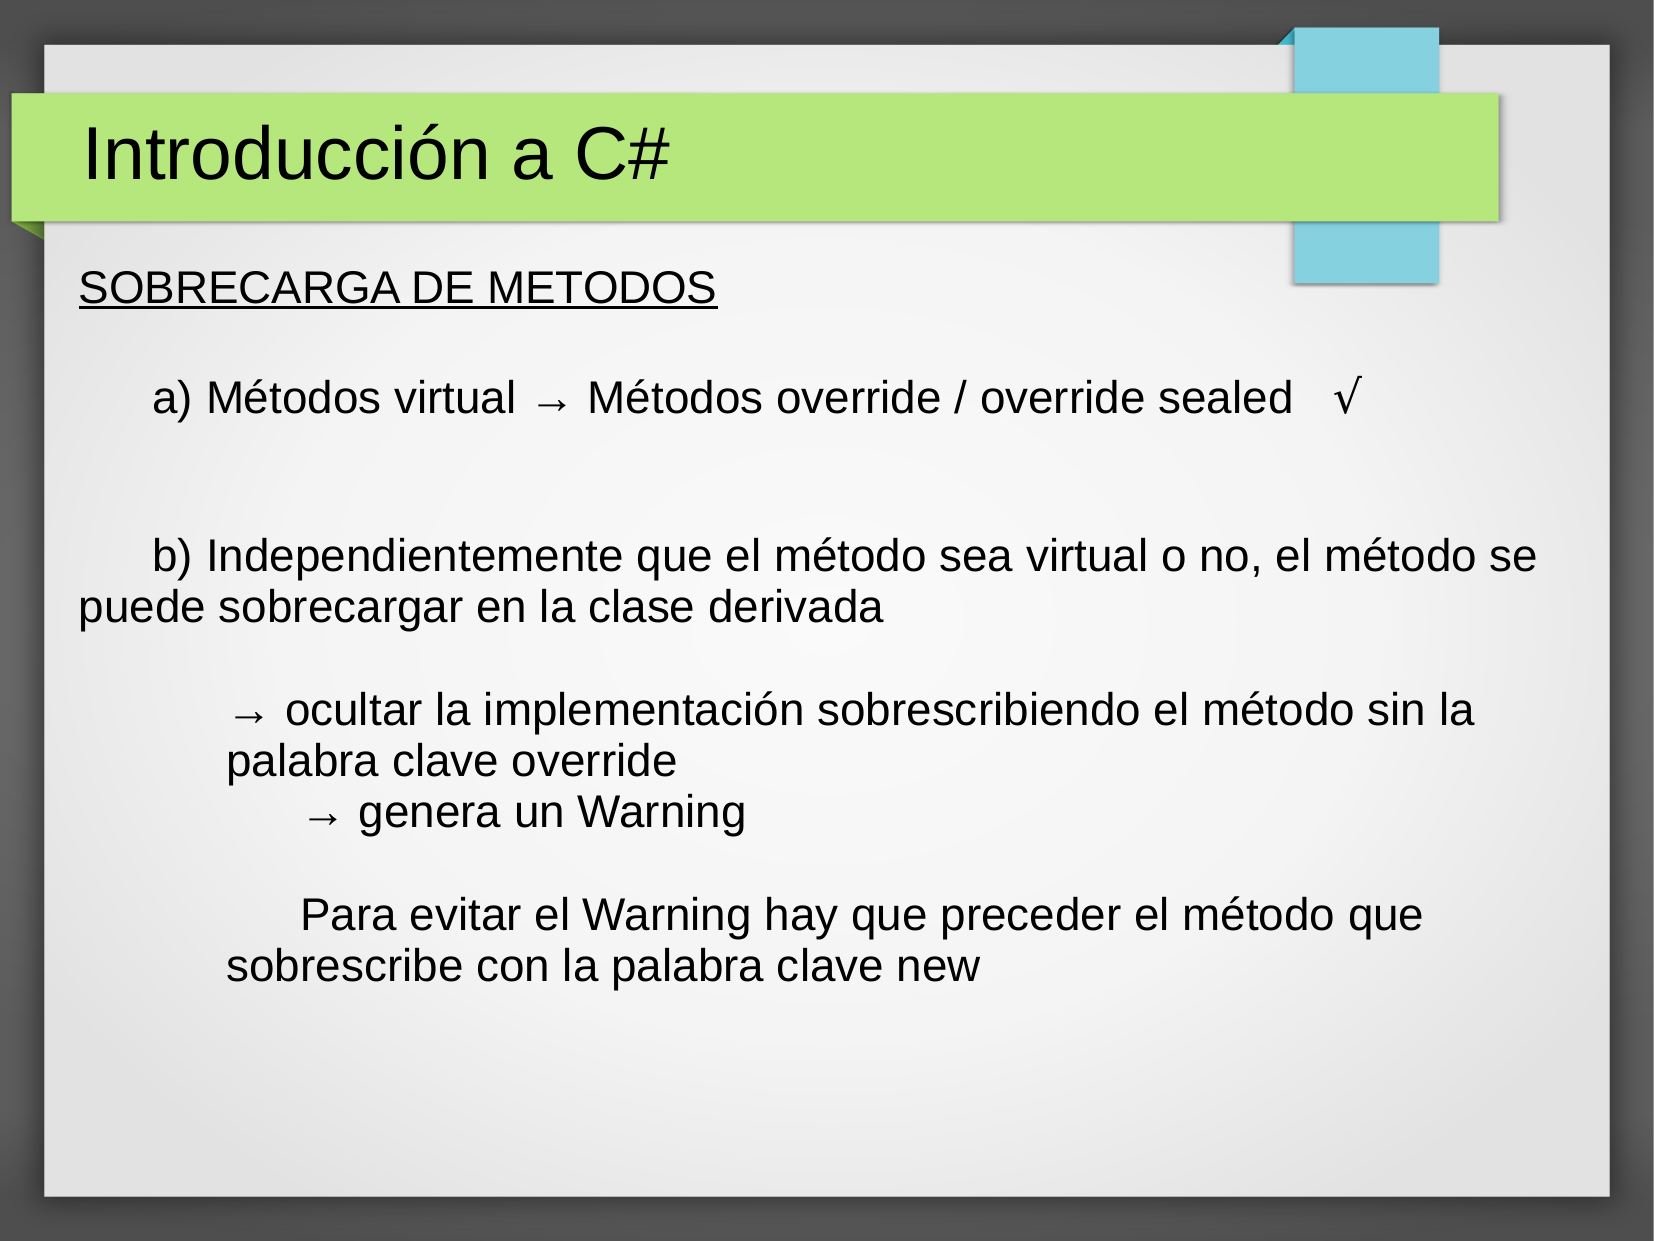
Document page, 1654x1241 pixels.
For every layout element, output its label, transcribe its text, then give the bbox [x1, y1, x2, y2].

text_box SOBRECARGA DE METODOS a) Métodos virtual → Métodos override / override sealed √ b) Independientemente que el método sea virtual o no, el método se puede sobrecargar en la clase derivada → ocultar la implementación sobrescribiendo el método sin la palabra clave override → genera un Warning Para evitar el Warning hay que preceder el método que sobrescribe con la palabra clave new [78, 221, 1571, 1033]
title Introducción a C# [82, 94, 1264, 213]
picture [0, 0, 1654, 1241]
